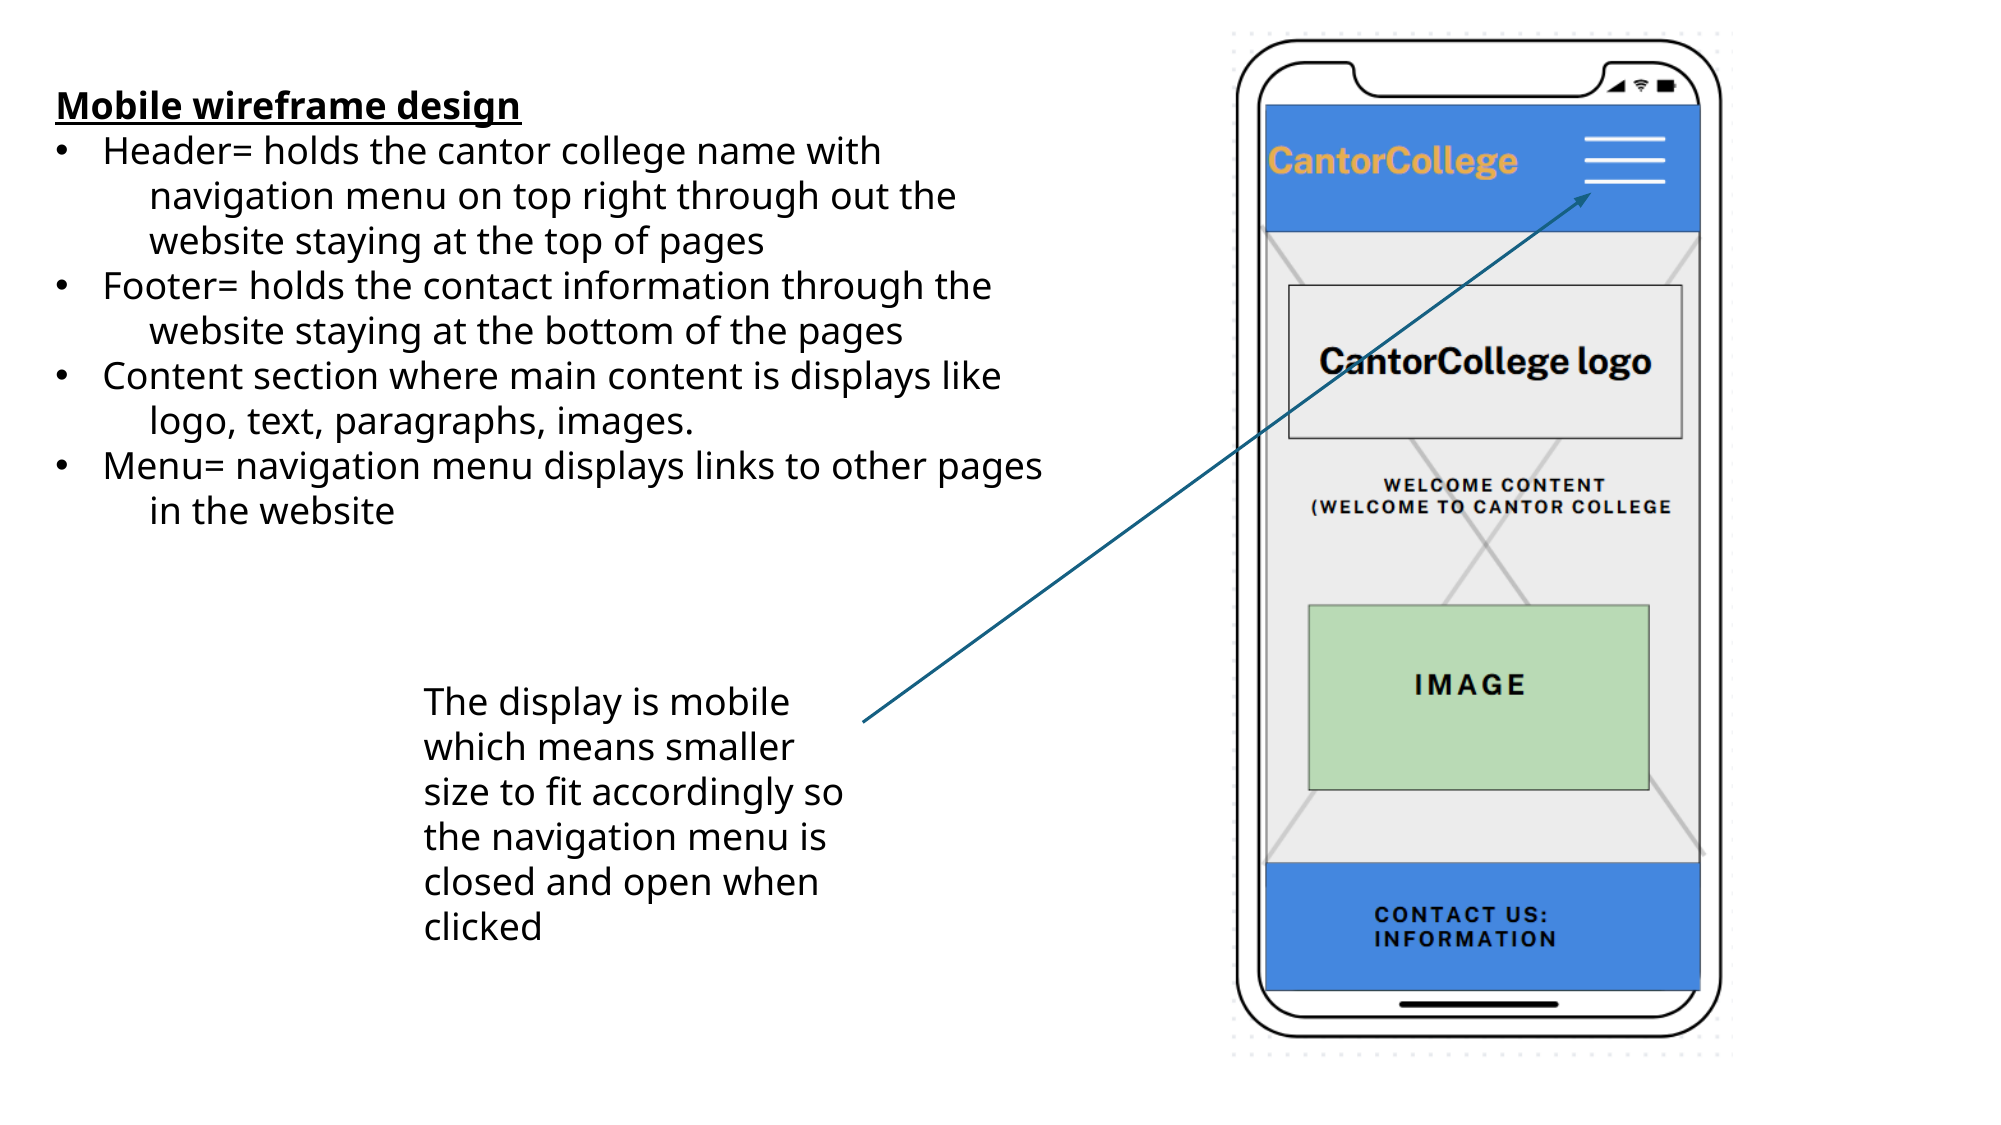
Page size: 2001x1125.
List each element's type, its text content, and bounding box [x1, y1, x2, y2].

text_box The display is mobile which means smaller size to fit accordingly so the navigation menu is closed and open when clicked [408, 670, 876, 914]
text_box Mobile wireframe design Header= holds the cantor college name with navigation menu on top right through out the website staying at the top of pages Footer= holds the contact information through the website staying at the bottom of the pages Content section where main content is displays like logo, text, paragraphs, images. Menu= navigation menu displays links to other pages in the website [40, 74, 1069, 544]
picture [1222, 19, 1733, 1059]
